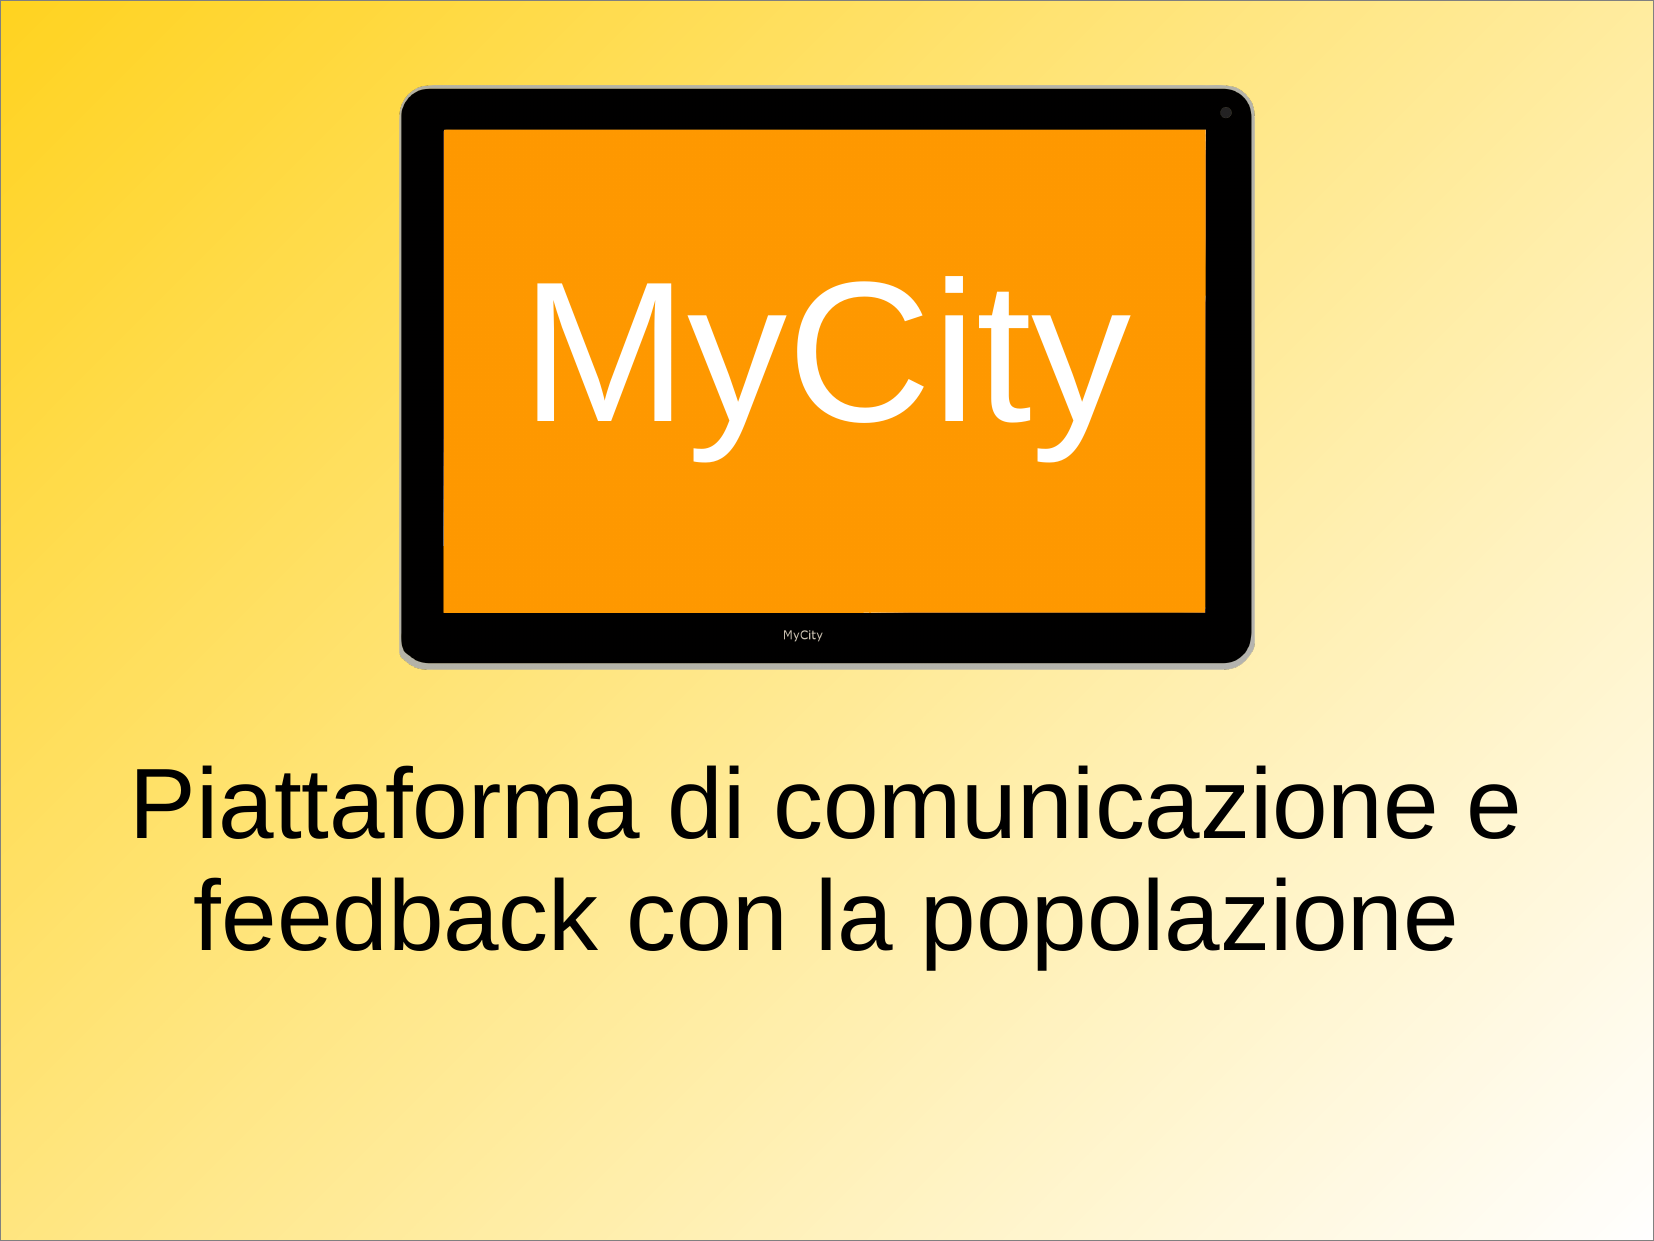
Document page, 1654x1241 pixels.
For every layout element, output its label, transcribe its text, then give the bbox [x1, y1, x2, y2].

subtitle Piattaforma di comunicazione e feedback con la popolazione [82, 450, 1571, 1241]
picture [399, 85, 1255, 240]
text_box [0, 0, 1654, 1241]
title MyCity [82, 240, 1571, 450]
